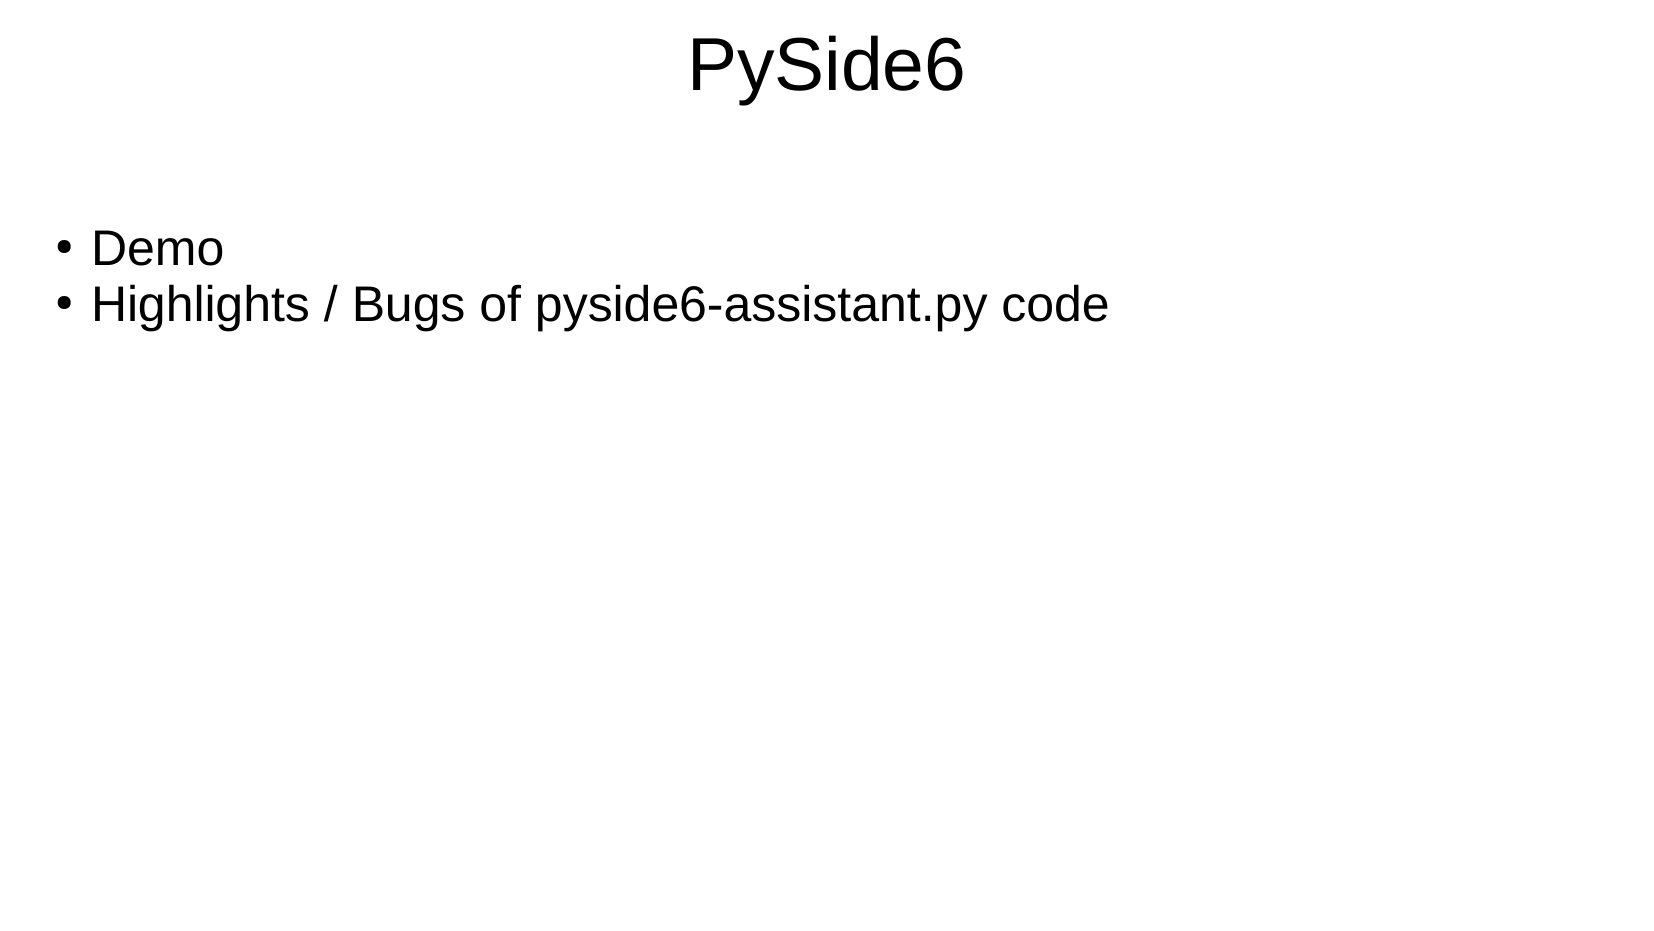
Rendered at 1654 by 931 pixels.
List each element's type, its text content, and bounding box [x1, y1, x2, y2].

text_box Demo Highlights / Bugs of pyside6-assistant.py code [55, 164, 1544, 556]
title PySide6 [82, 22, 1571, 107]
